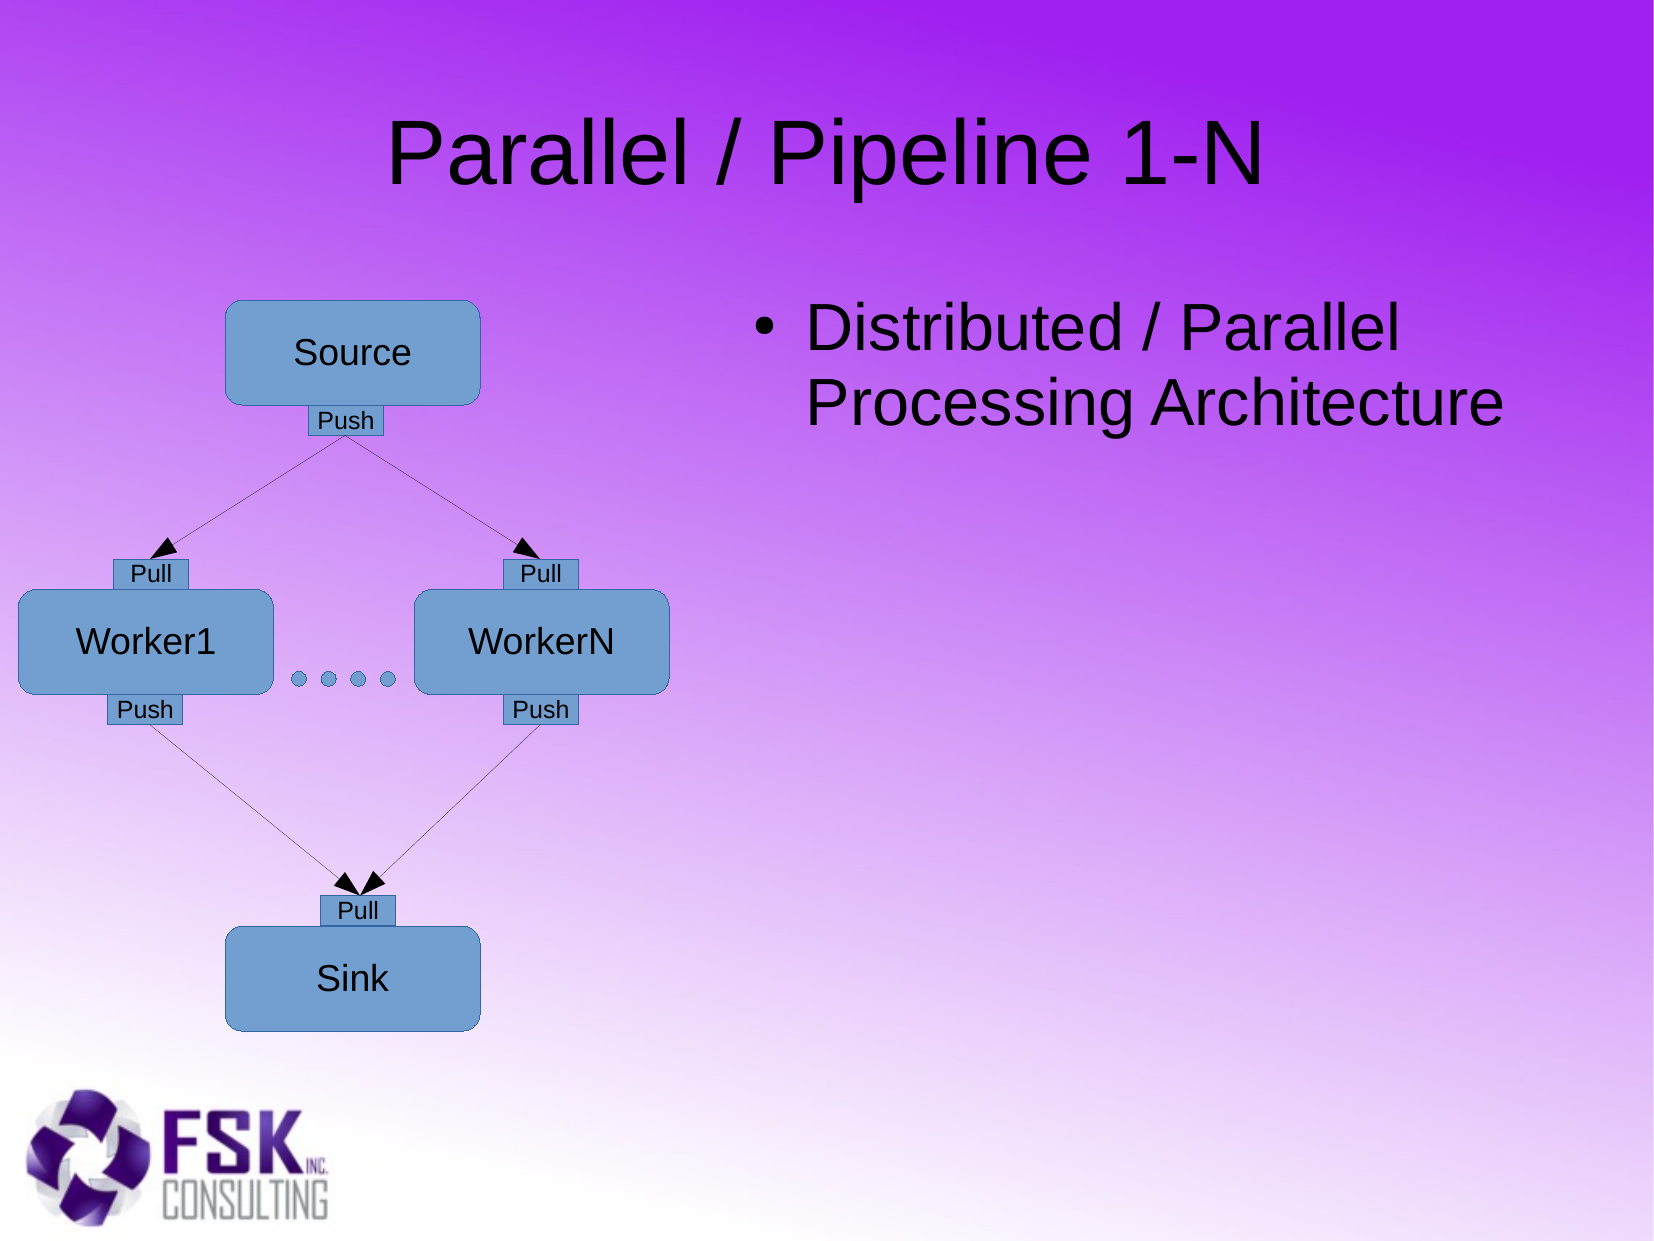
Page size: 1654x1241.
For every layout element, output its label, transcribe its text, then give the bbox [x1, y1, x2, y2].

text_box Source [225, 300, 481, 406]
text_box Sink [225, 926, 481, 1032]
text_box [380, 671, 396, 687]
list Distributed / Parallel Processing Architecture [735, 290, 1571, 1010]
text_box Worker1 [18, 589, 274, 695]
text_box [291, 671, 307, 687]
text_box [321, 671, 337, 687]
title Parallel / Pipeline 1-N [82, 49, 1571, 257]
text_box Pull [113, 559, 189, 590]
text_box [350, 671, 366, 687]
text_box Pull [320, 895, 396, 926]
picture [0, 0, 1654, 1241]
text_box Push [503, 694, 579, 725]
text_box Pull [503, 559, 579, 590]
text_box Push [107, 694, 183, 725]
text_box WorkerN [414, 589, 670, 695]
text_box Push [308, 405, 384, 436]
